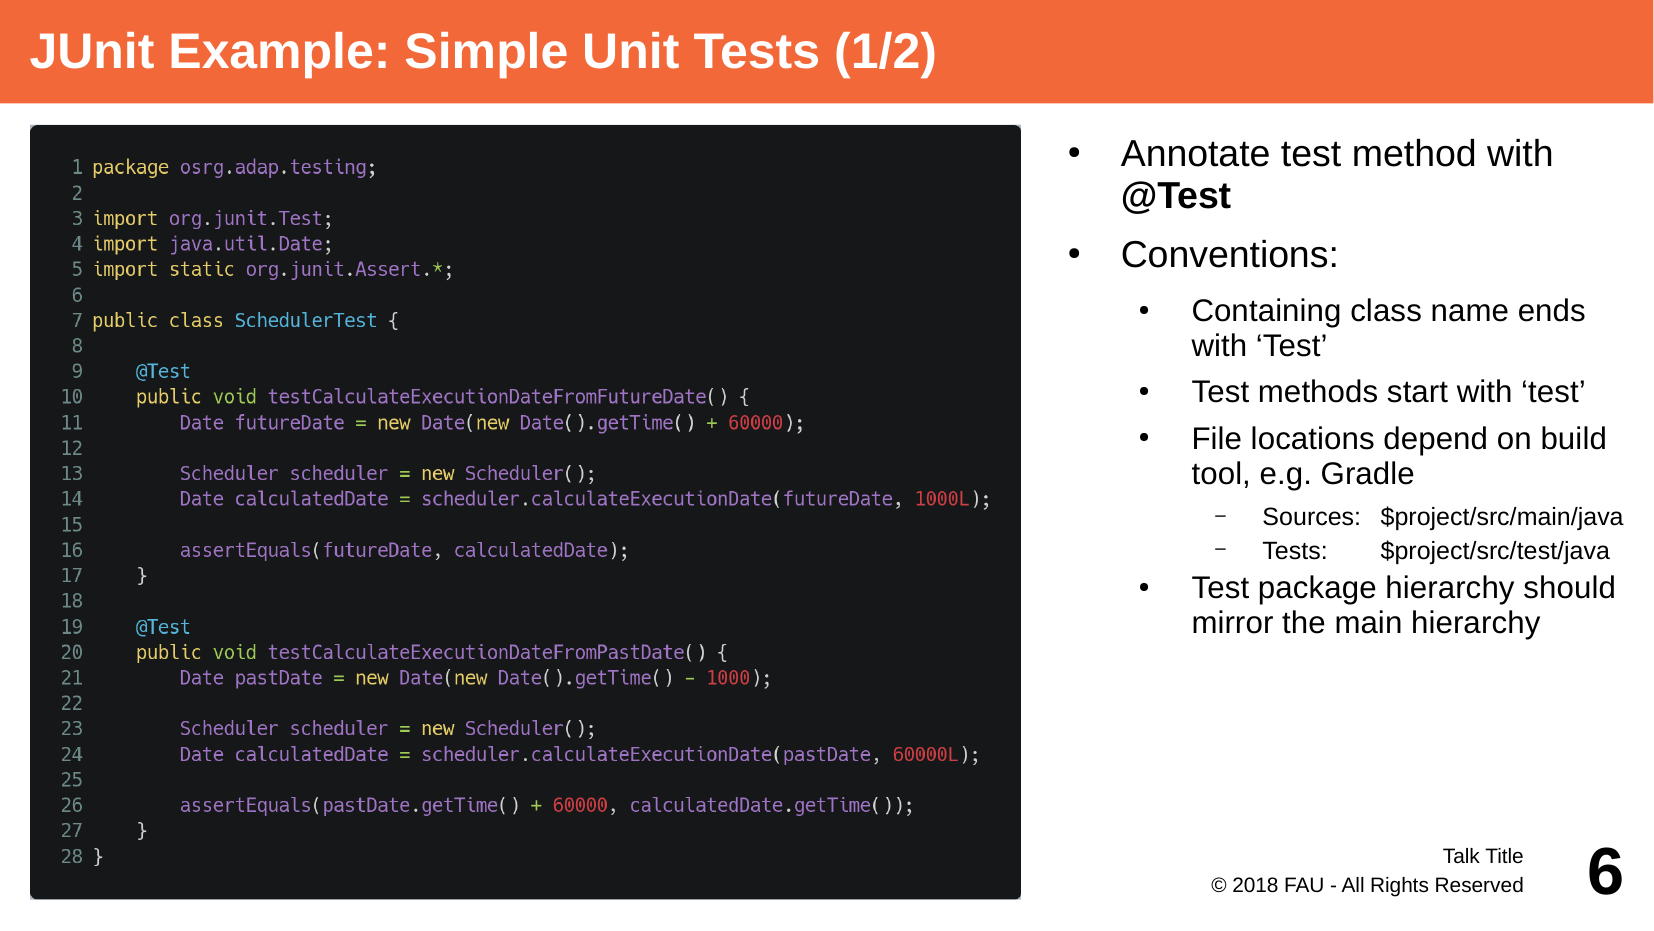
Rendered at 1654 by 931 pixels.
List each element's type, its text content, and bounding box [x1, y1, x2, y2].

picture [30, 124, 1021, 901]
list Annotate test method with @Test Conventions: Containing class name ends with ‘Test’ Test methods start with ‘test’ File locations depend on build tool, e.g. Gradle Sources: $project/src/main/java Tests: $project/src/test/java Test package hierarchy should mirror the main hierarchy [1050, 132, 1636, 826]
title JUnit Example: Simple Unit Tests (1/2) [0, 0, 1654, 104]
